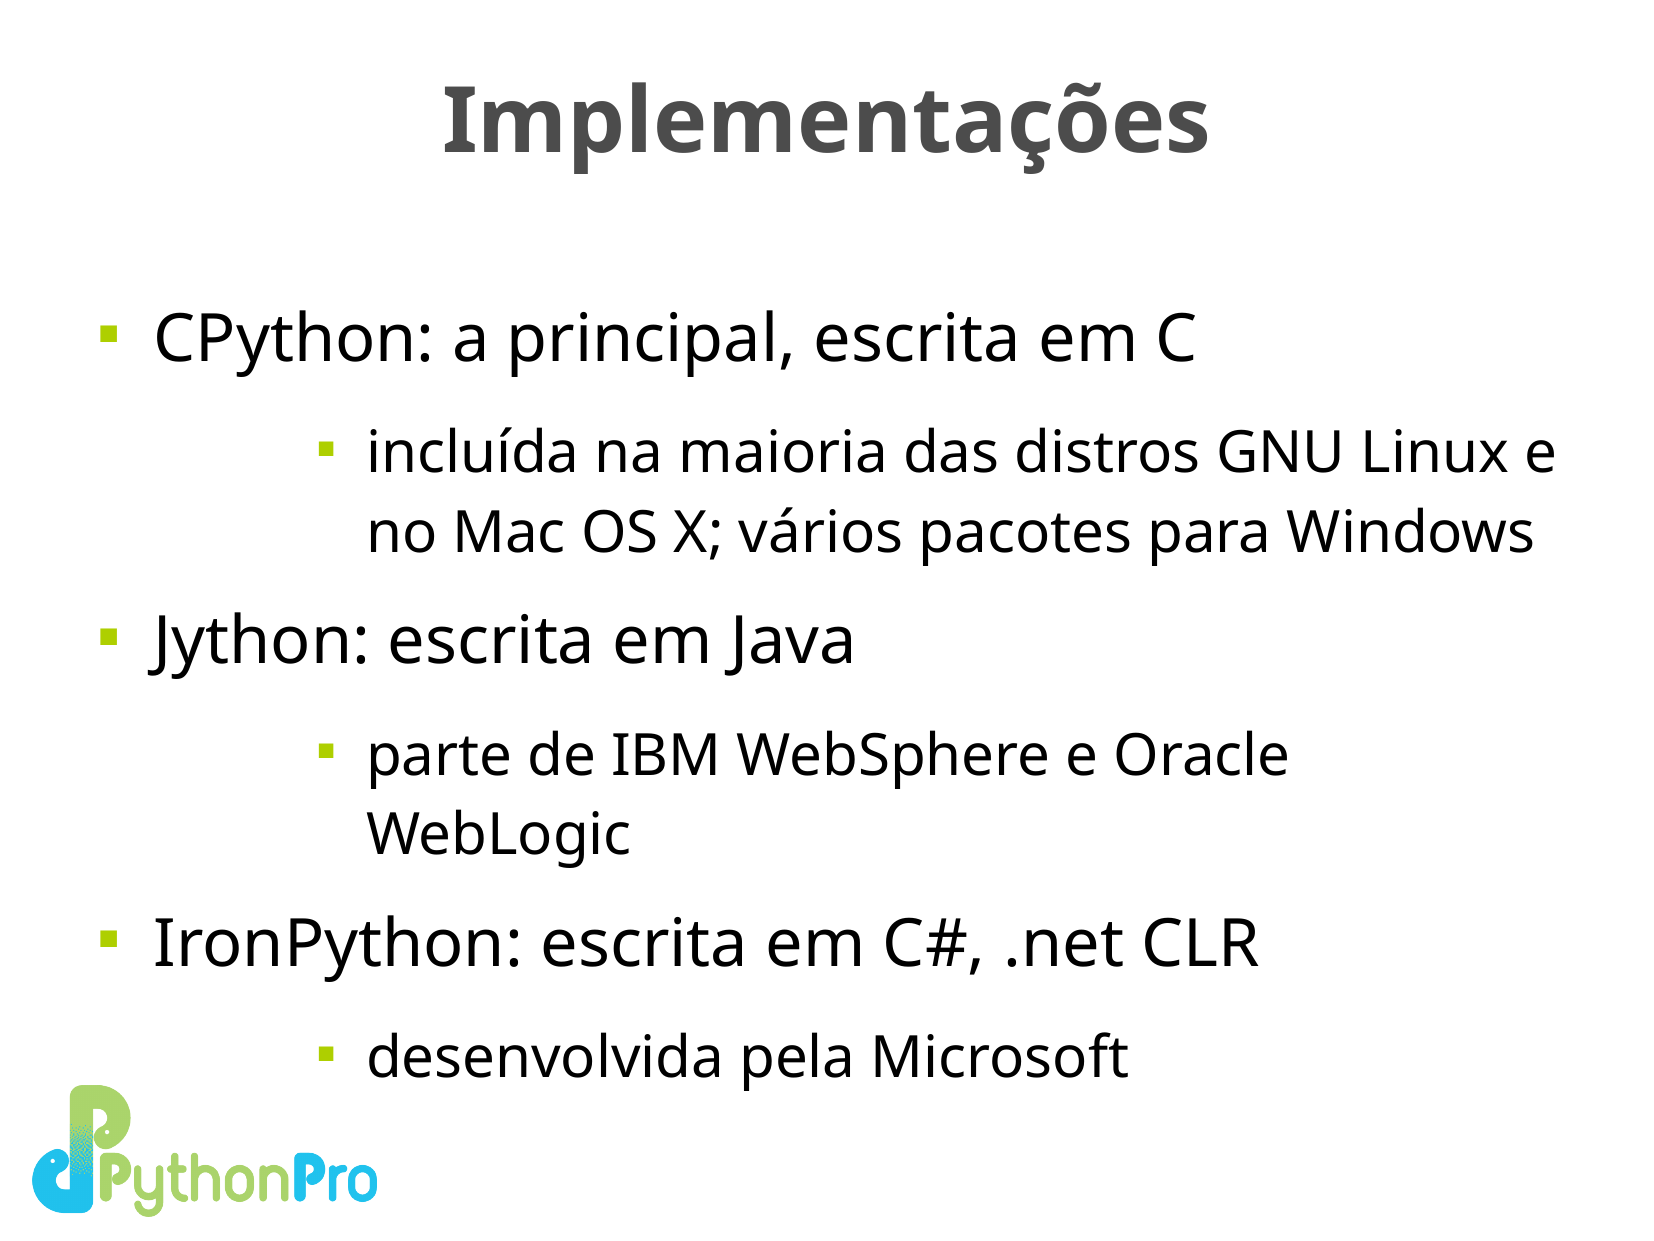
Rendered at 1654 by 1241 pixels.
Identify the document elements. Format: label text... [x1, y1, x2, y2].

title Implementações [82, 13, 1571, 222]
list CPython: a principal, escrita em C incluída na maioria das distros GNU Linux e no Mac OS X; vários pacotes para Windows Jython: escrita em Java parte de IBM WebSphere e Oracle WebLogic IronPython: escrita em C#, .net CLR desenvolvida pela Microsoft [82, 290, 1571, 1109]
picture [32, 1085, 377, 1217]
